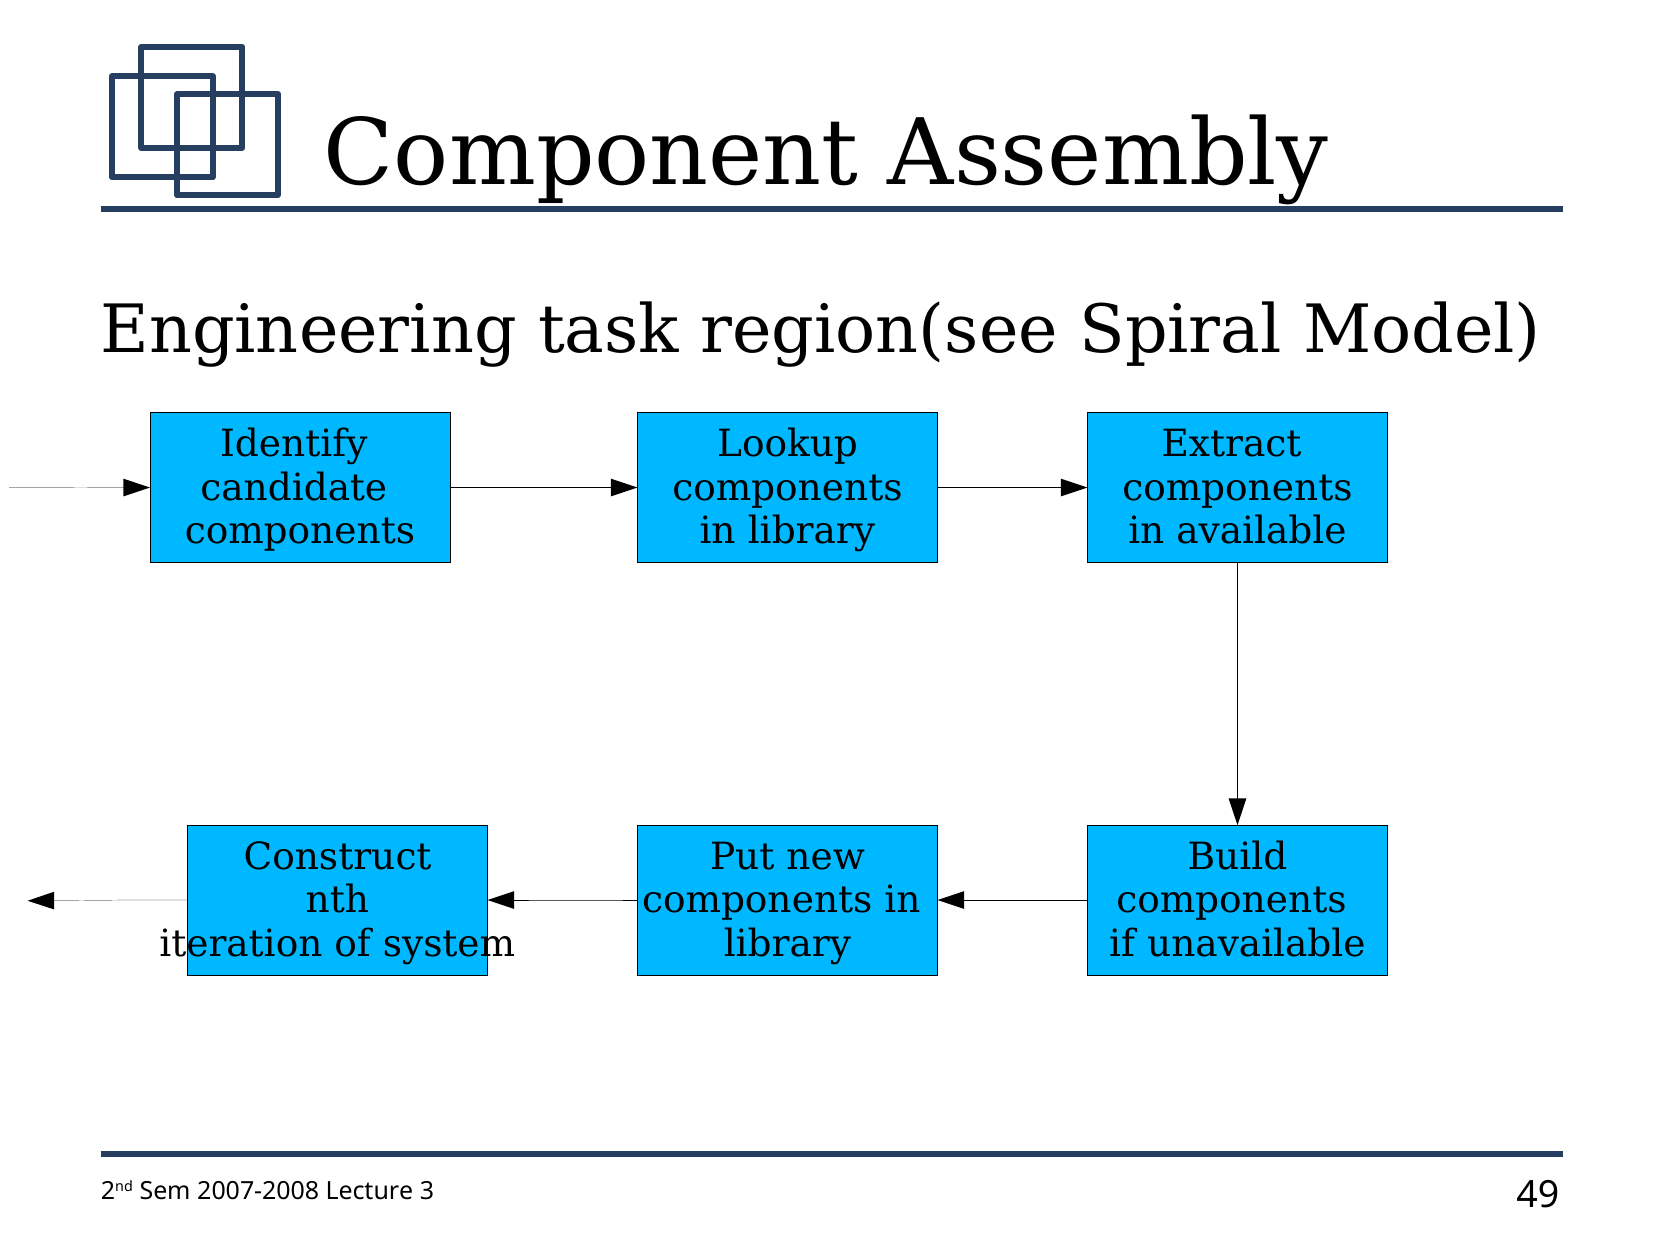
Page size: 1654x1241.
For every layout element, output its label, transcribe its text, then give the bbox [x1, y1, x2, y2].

text_box Lookup components in library [637, 412, 938, 563]
text_box Construct nth iteration of system [187, 825, 488, 976]
list Engineering task region(see Spiral Model) [82, 290, 1571, 376]
text_box Extract components in available [1087, 412, 1388, 563]
text_box Put new components in library [637, 825, 938, 976]
text_box Identify candidate components [150, 412, 451, 563]
title Component Assembly [82, 49, 1571, 257]
text_box Build components if unavailable [1087, 825, 1388, 976]
